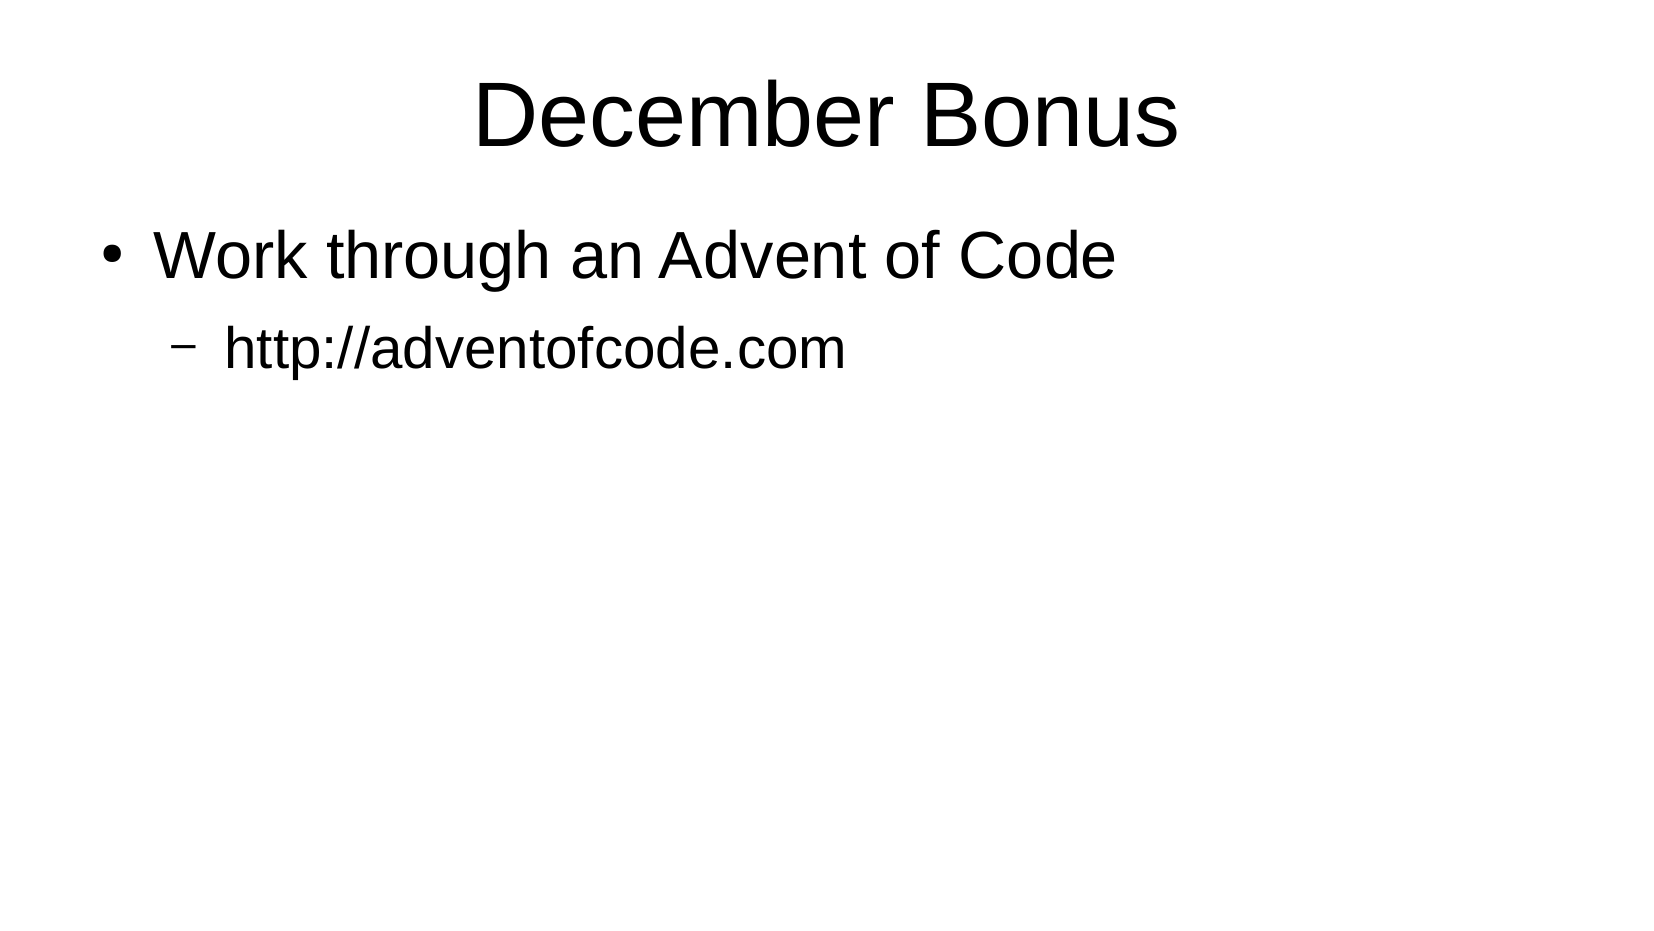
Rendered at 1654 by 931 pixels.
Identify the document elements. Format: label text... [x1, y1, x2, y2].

title December Bonus [82, 37, 1571, 193]
list Work through an Advent of Code http://adventofcode.com [82, 217, 1571, 758]
